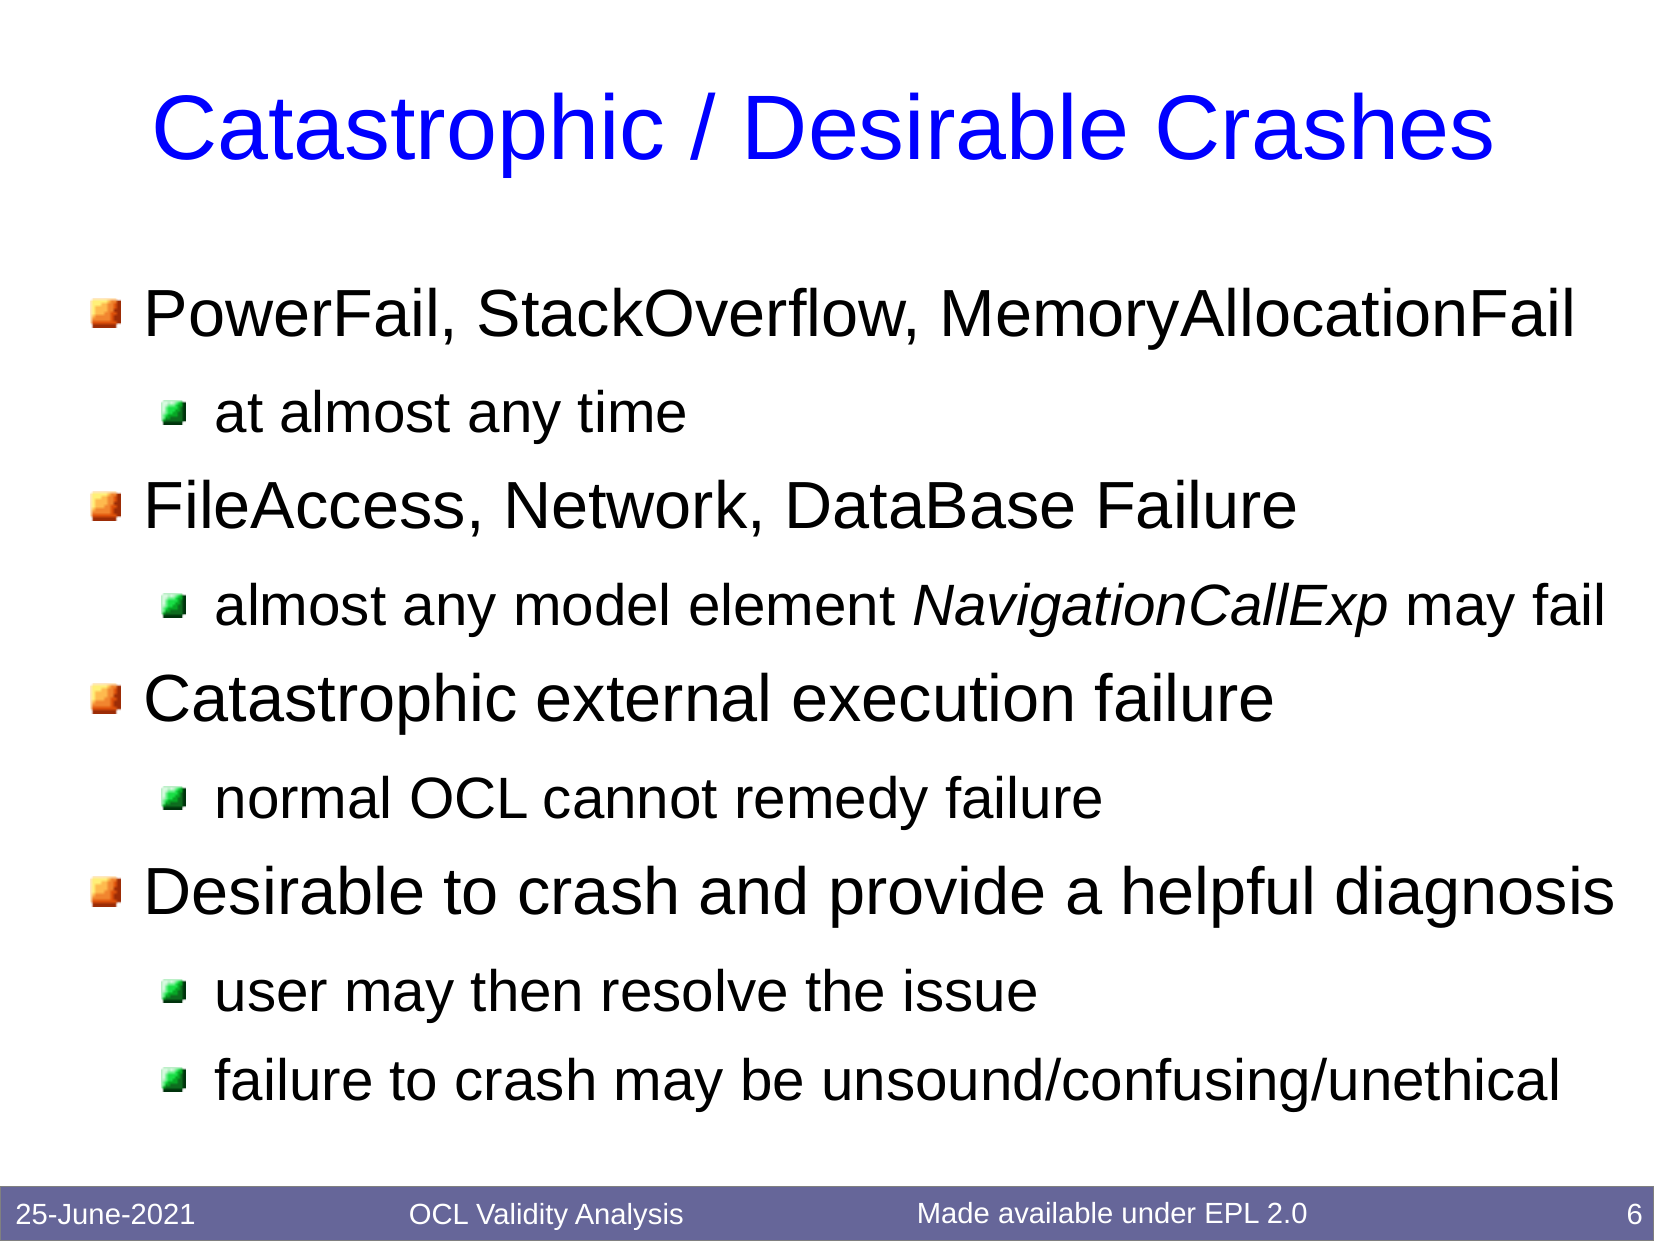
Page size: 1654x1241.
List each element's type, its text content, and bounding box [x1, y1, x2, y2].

list PowerFail, StackOverflow, MemoryAllocationFail at almost any time FileAccess, Network, DataBase Failure almost any model element NavigationCallExp may fail Catastrophic external execution failure normal OCL cannot remedy failure Desirable to crash and provide a helpful diagnosis user may then resolve the issue failure to crash may be unsound/confusing/unethical [72, 275, 1625, 1170]
title Catastrophic / Desirable Crashes [31, 24, 1617, 232]
